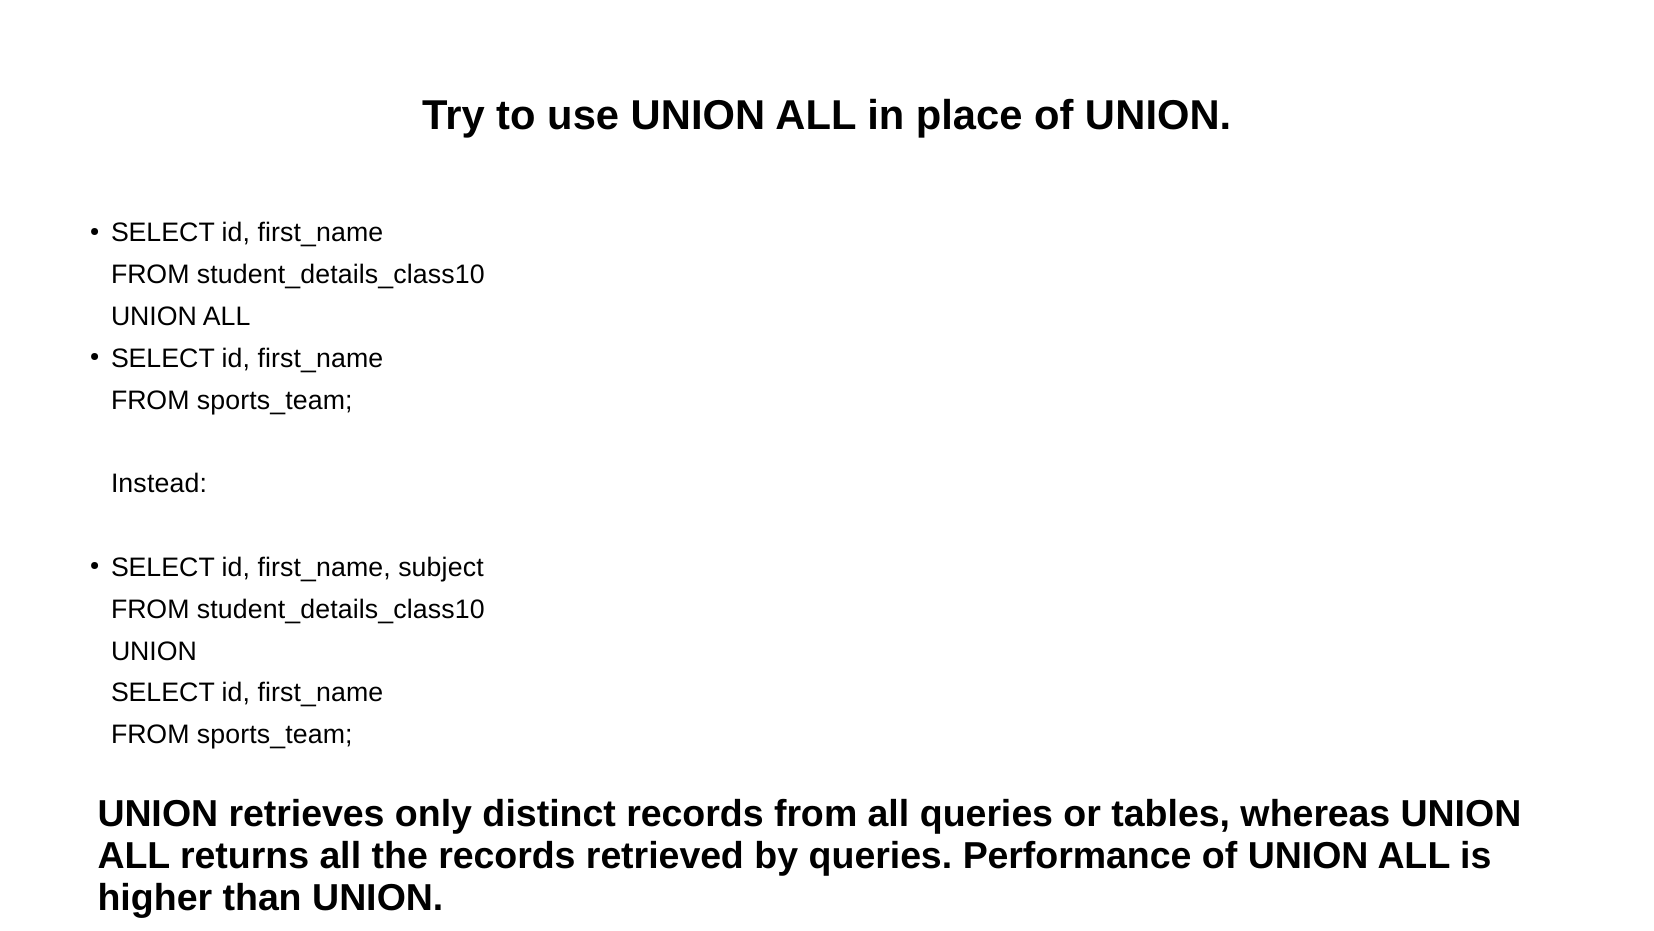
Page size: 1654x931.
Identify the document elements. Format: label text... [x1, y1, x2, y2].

title Try to use UNION ALL in place of UNION. [82, 37, 1571, 193]
text_box UNION retrieves only distinct records from all queries or tables, whereas UNION ALL returns all the records retrieved by queries. Performance of UNION ALL is higher than UNION. [82, 785, 1619, 927]
list SELECT id, first_name FROM student_details_class10 UNION ALL SELECT id, first_name FROM sports_team; Instead: SELECT id, first_name, subject FROM student_details_class10 UNION SELECT id, first_name FROM sports_team; [82, 217, 1571, 758]
